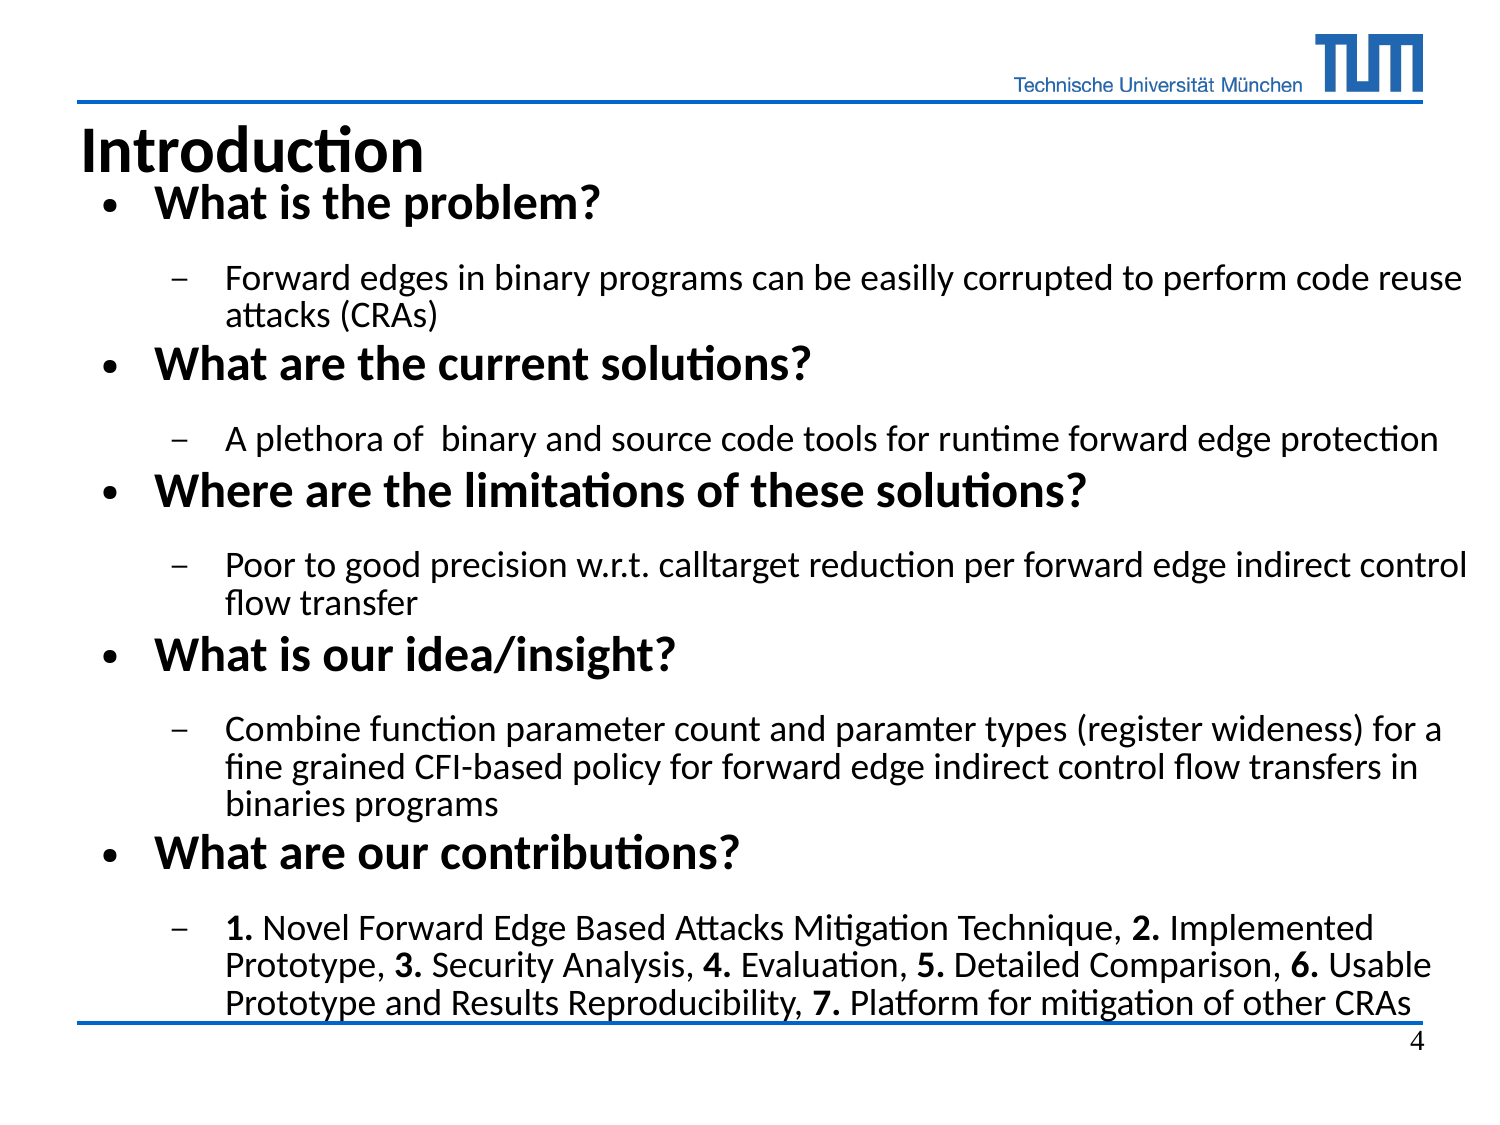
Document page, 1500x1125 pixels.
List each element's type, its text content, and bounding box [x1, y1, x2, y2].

picture [1014, 34, 1423, 92]
list What is the problem? Forward edges in binary programs can be easilly corrupted to perform code reuse attacks (CRAs) What are the current solutions? A plethora of binary and source code tools for runtime forward edge protection Where are the limitations of these solutions? Poor to good precision w.r.t. calltarget reduction per forward edge indirect control flow transfer What is our idea/insight? Combine function parameter count and paramter types (register wideness) for a fine grained CFI-based policy for forward edge indirect control flow transfers in binaries programs What are our contributions? 1. Novel Forward Edge Based Attacks Mitigation Technique, 2. Implemented Prototype, 3. Security Analysis, 4. Evaluation, 5. Detailed Comparison, 6. Usable Prototype and Results Reproducibility, 7. Platform for mitigation of other CRAs [83, 182, 1500, 1125]
title Introduction [80, 112, 1419, 200]
